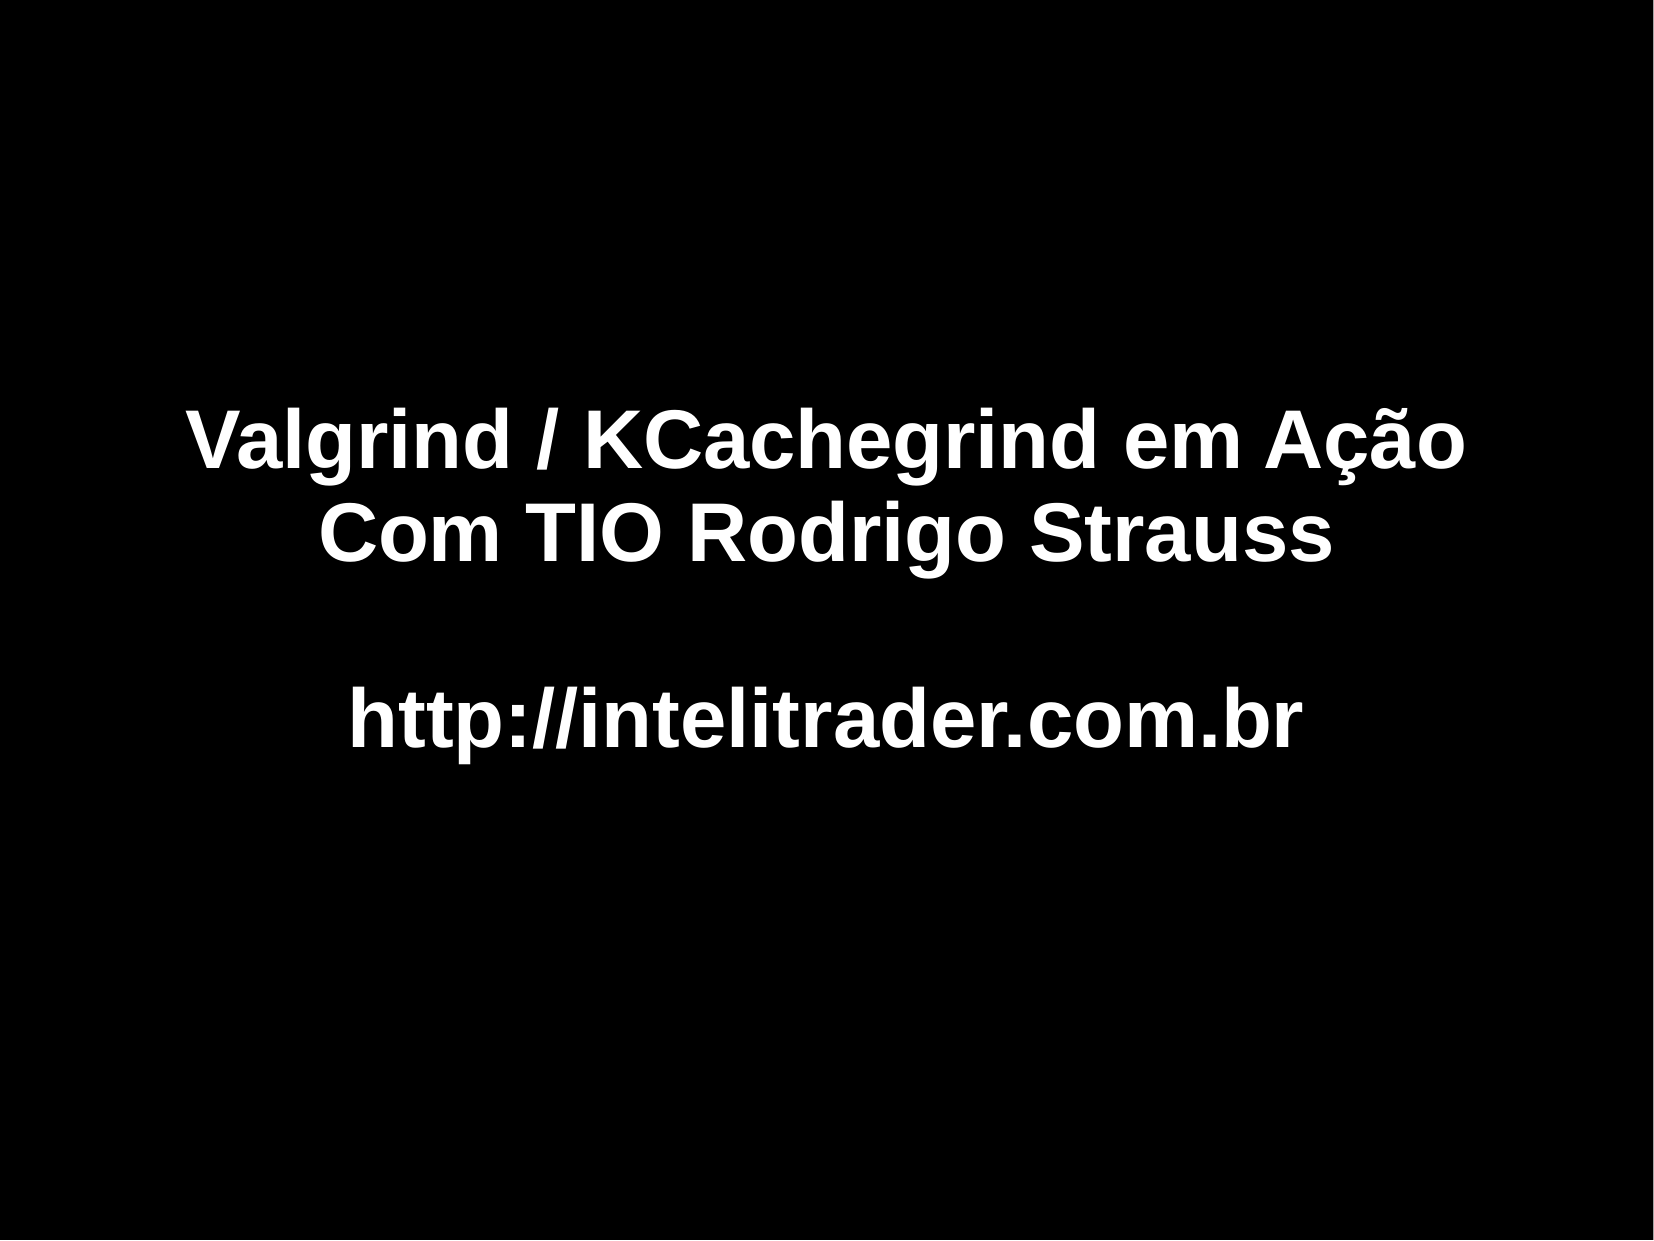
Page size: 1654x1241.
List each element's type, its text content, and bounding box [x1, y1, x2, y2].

subtitle Valgrind / KCachegrind em Ação Com TIO Rodrigo Strauss http://intelitrader.com.br [82, 49, 1571, 1109]
